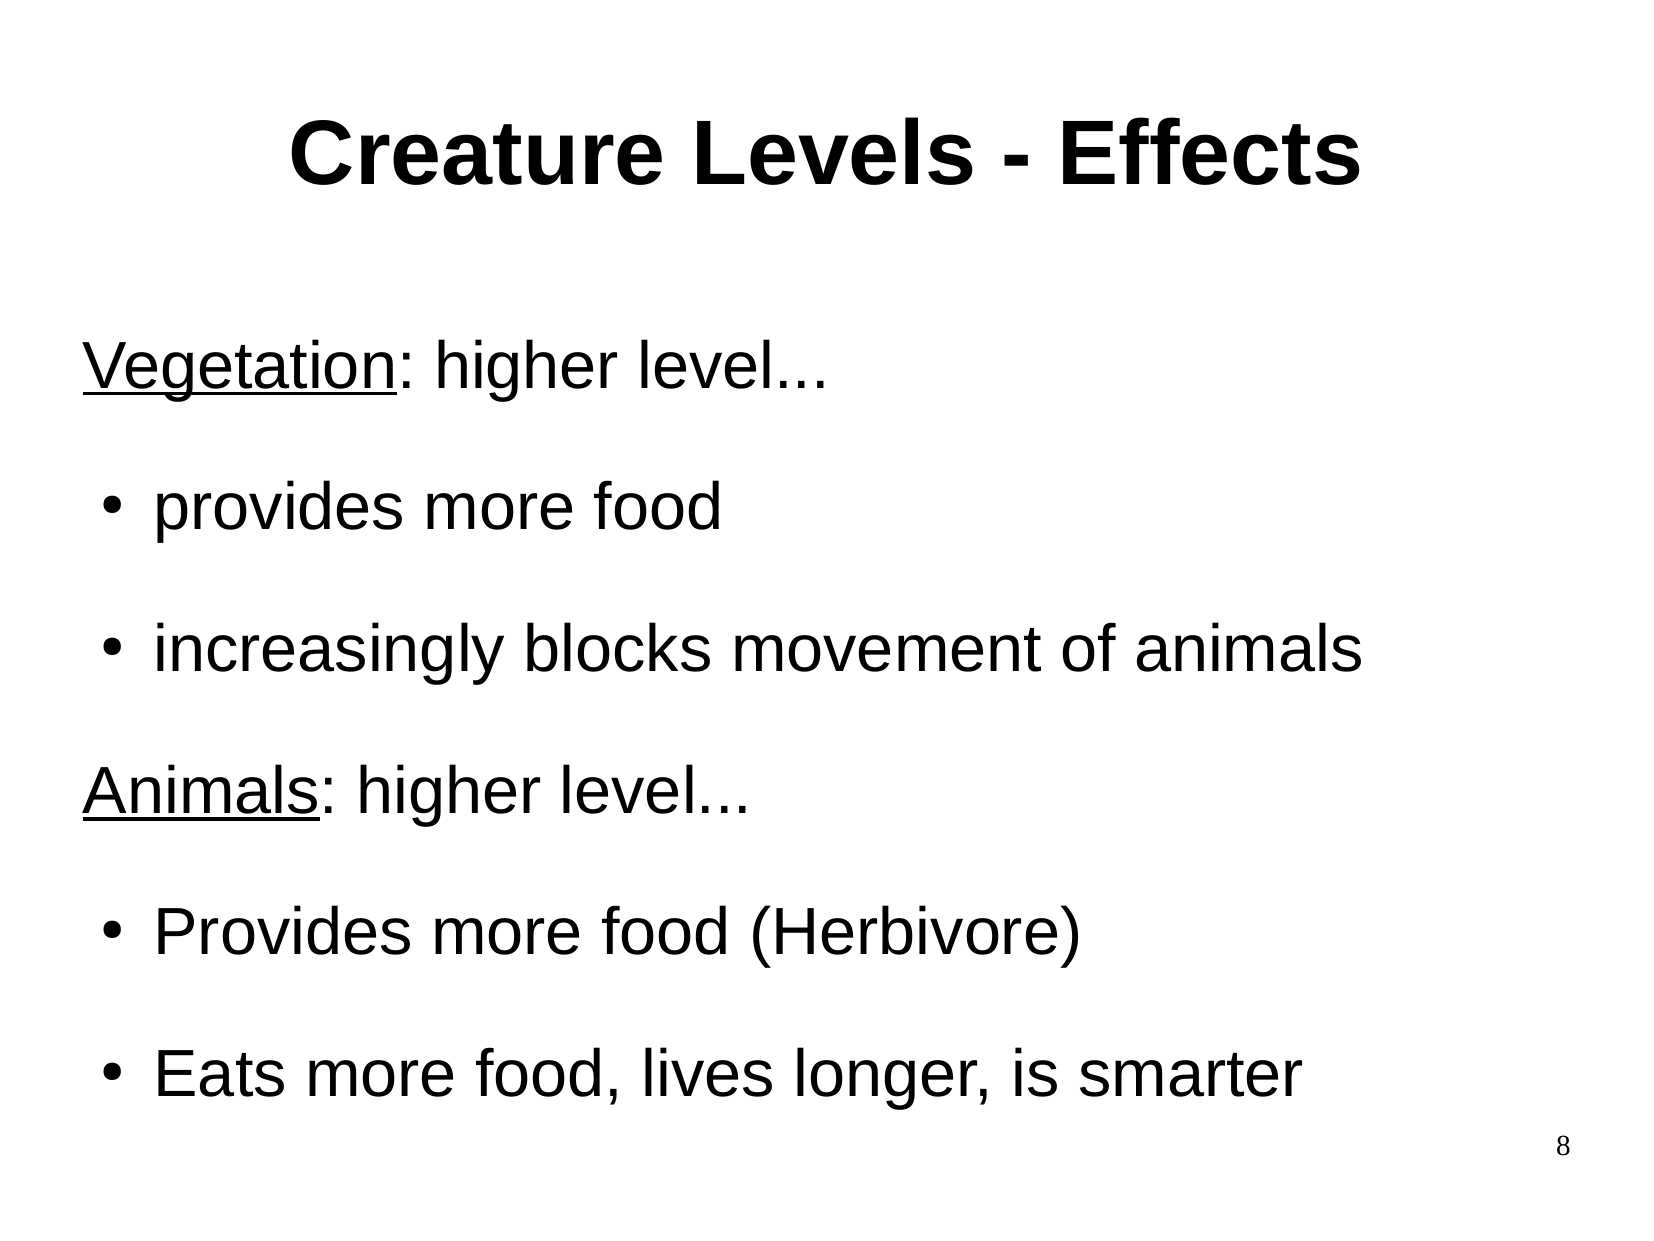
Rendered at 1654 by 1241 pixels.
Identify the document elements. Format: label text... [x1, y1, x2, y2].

list Vegetation: higher level... provides more food increasingly blocks movement of animals Animals: higher level... Provides more food (Herbivore) Eats more food, lives longer, is smarter [82, 290, 1571, 1141]
title Creature Levels - Effects [82, 49, 1571, 257]
